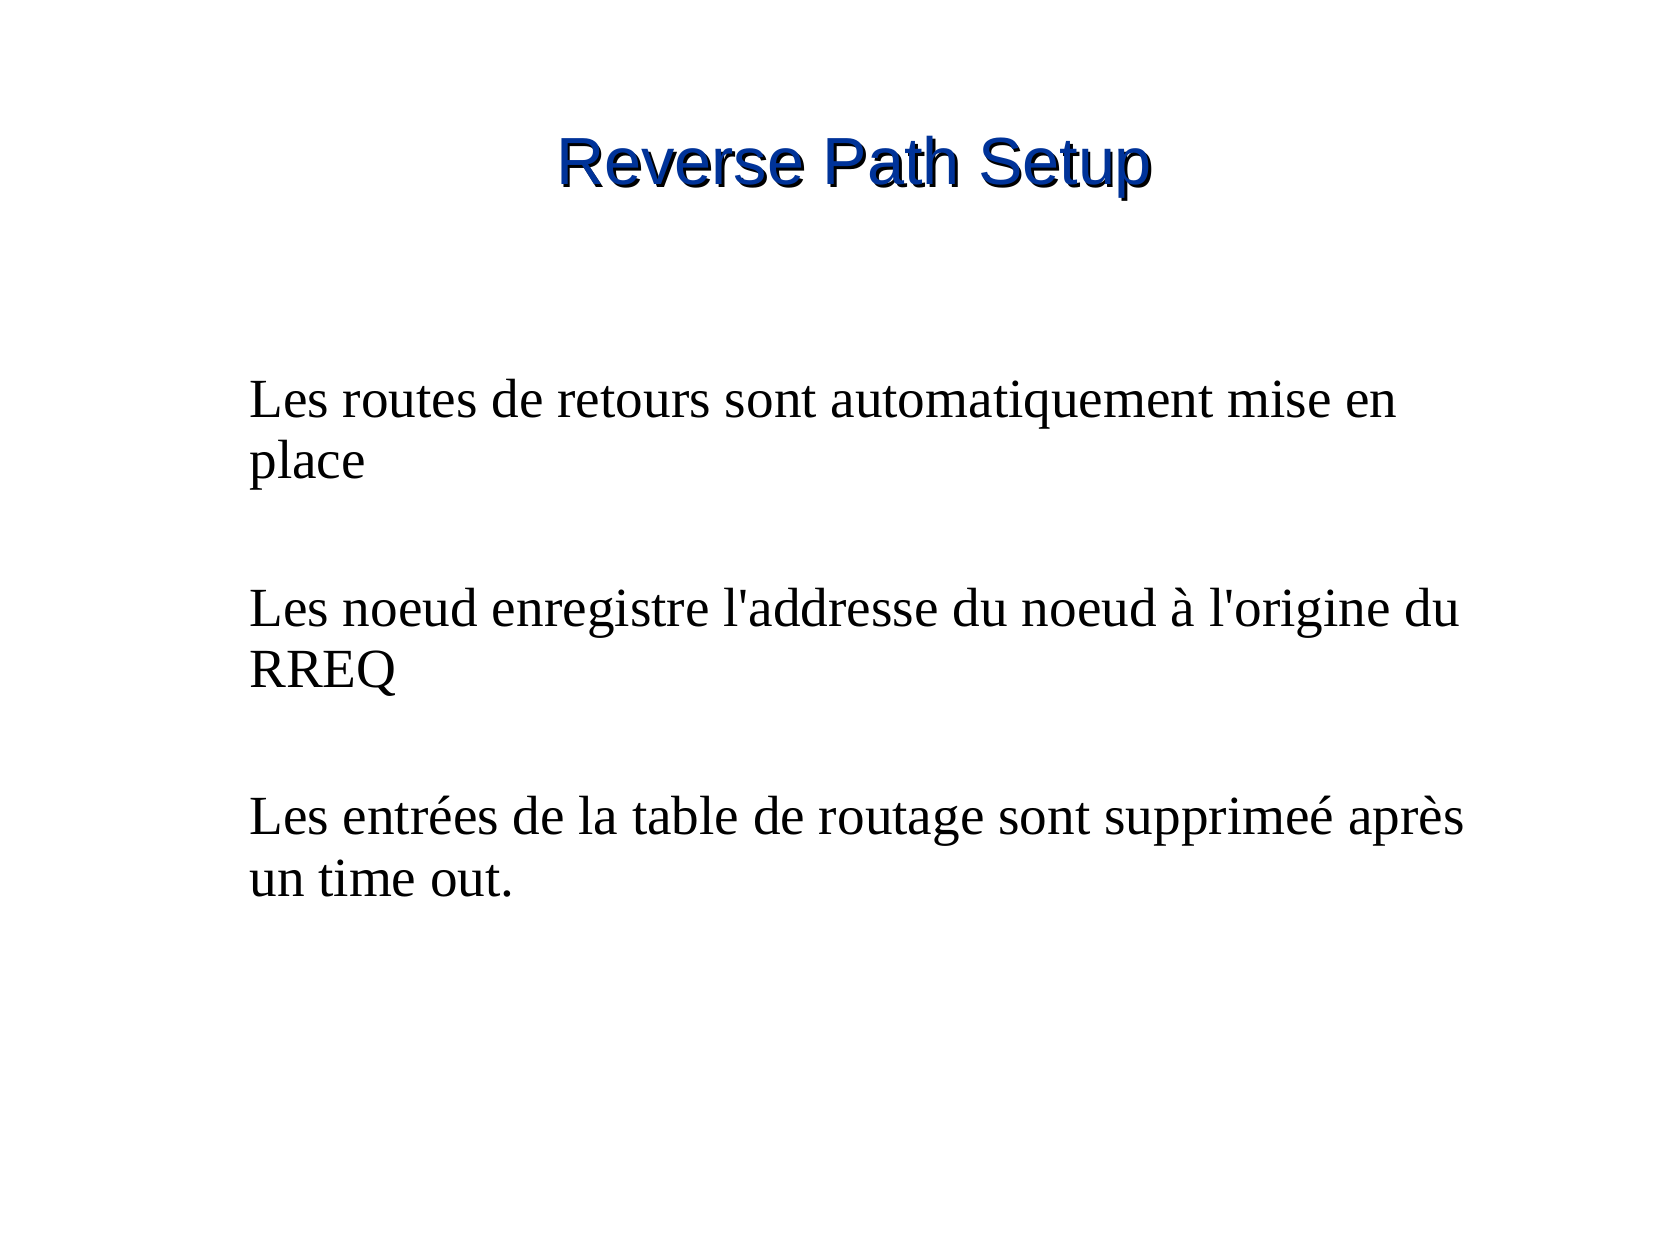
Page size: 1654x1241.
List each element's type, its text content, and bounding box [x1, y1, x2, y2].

title Reverse Path Setup [151, 82, 1558, 207]
subtitle Les routes de retours sont automatiquement mise en place Les noeud enregistre l'addresse du noeud à l'origine du RREQ Les entrées de la table de routage sont supprimeé après un time out. [234, 179, 1516, 1172]
